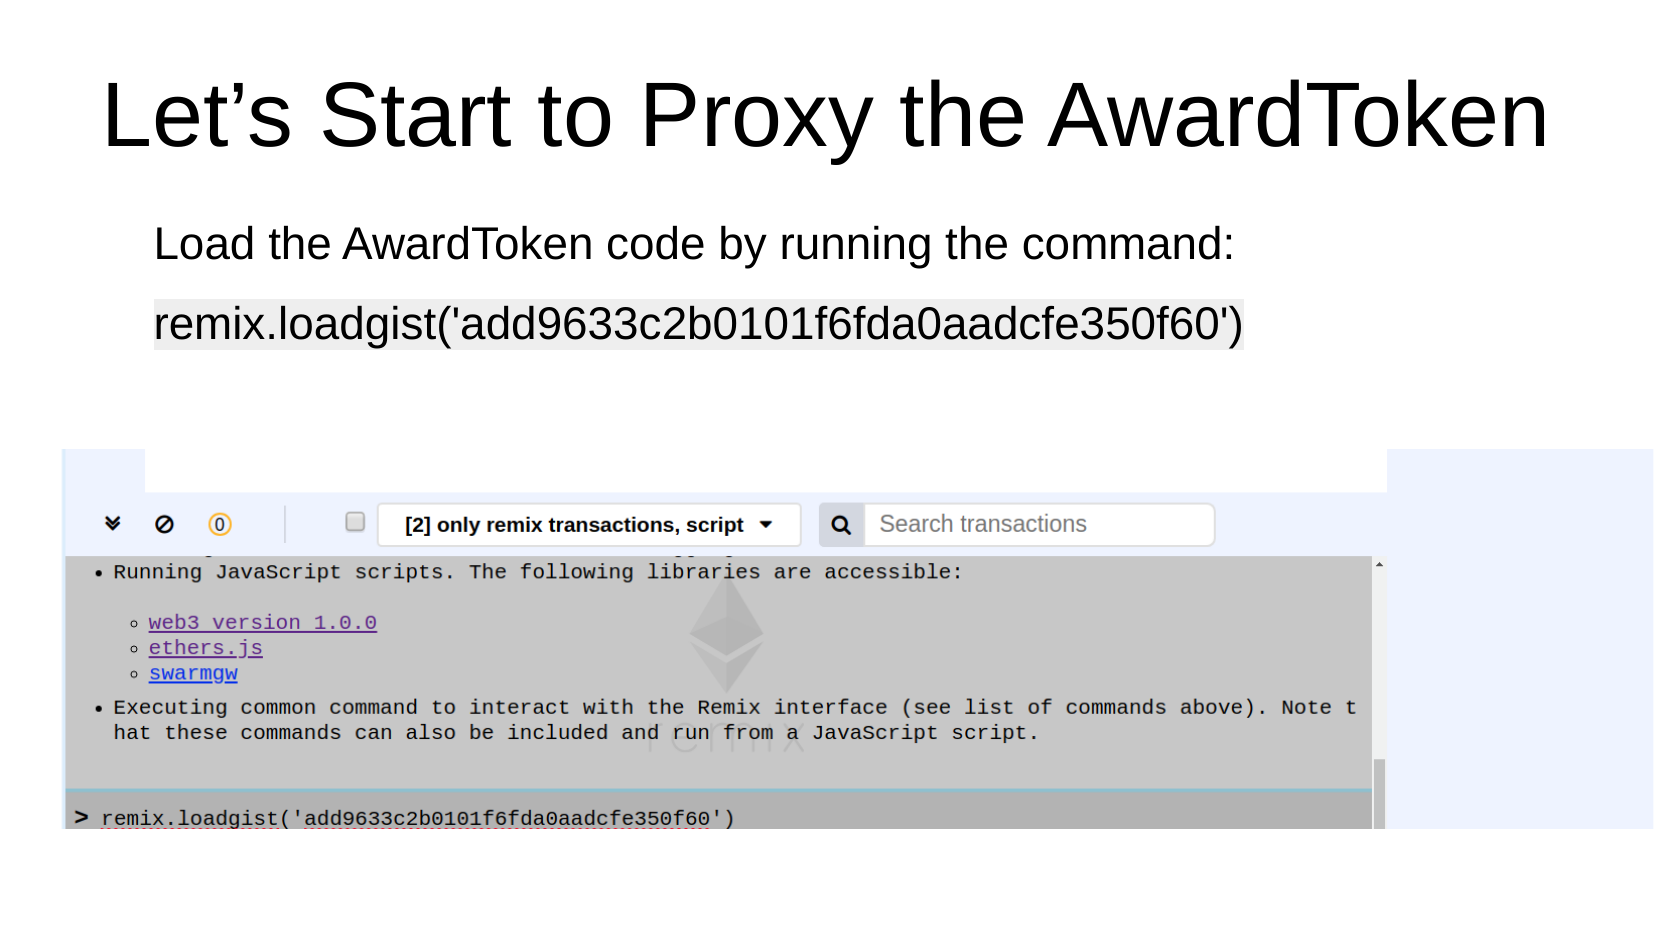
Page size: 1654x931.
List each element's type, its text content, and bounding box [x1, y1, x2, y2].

title Let’s Start to Proxy the AwardToken [82, 37, 1571, 193]
list Load the AwardToken code by running the command: remix.loadgist('add9633c2b0101f6fda0aadcfe350f60') [82, 217, 1571, 449]
picture [0, 449, 1654, 829]
